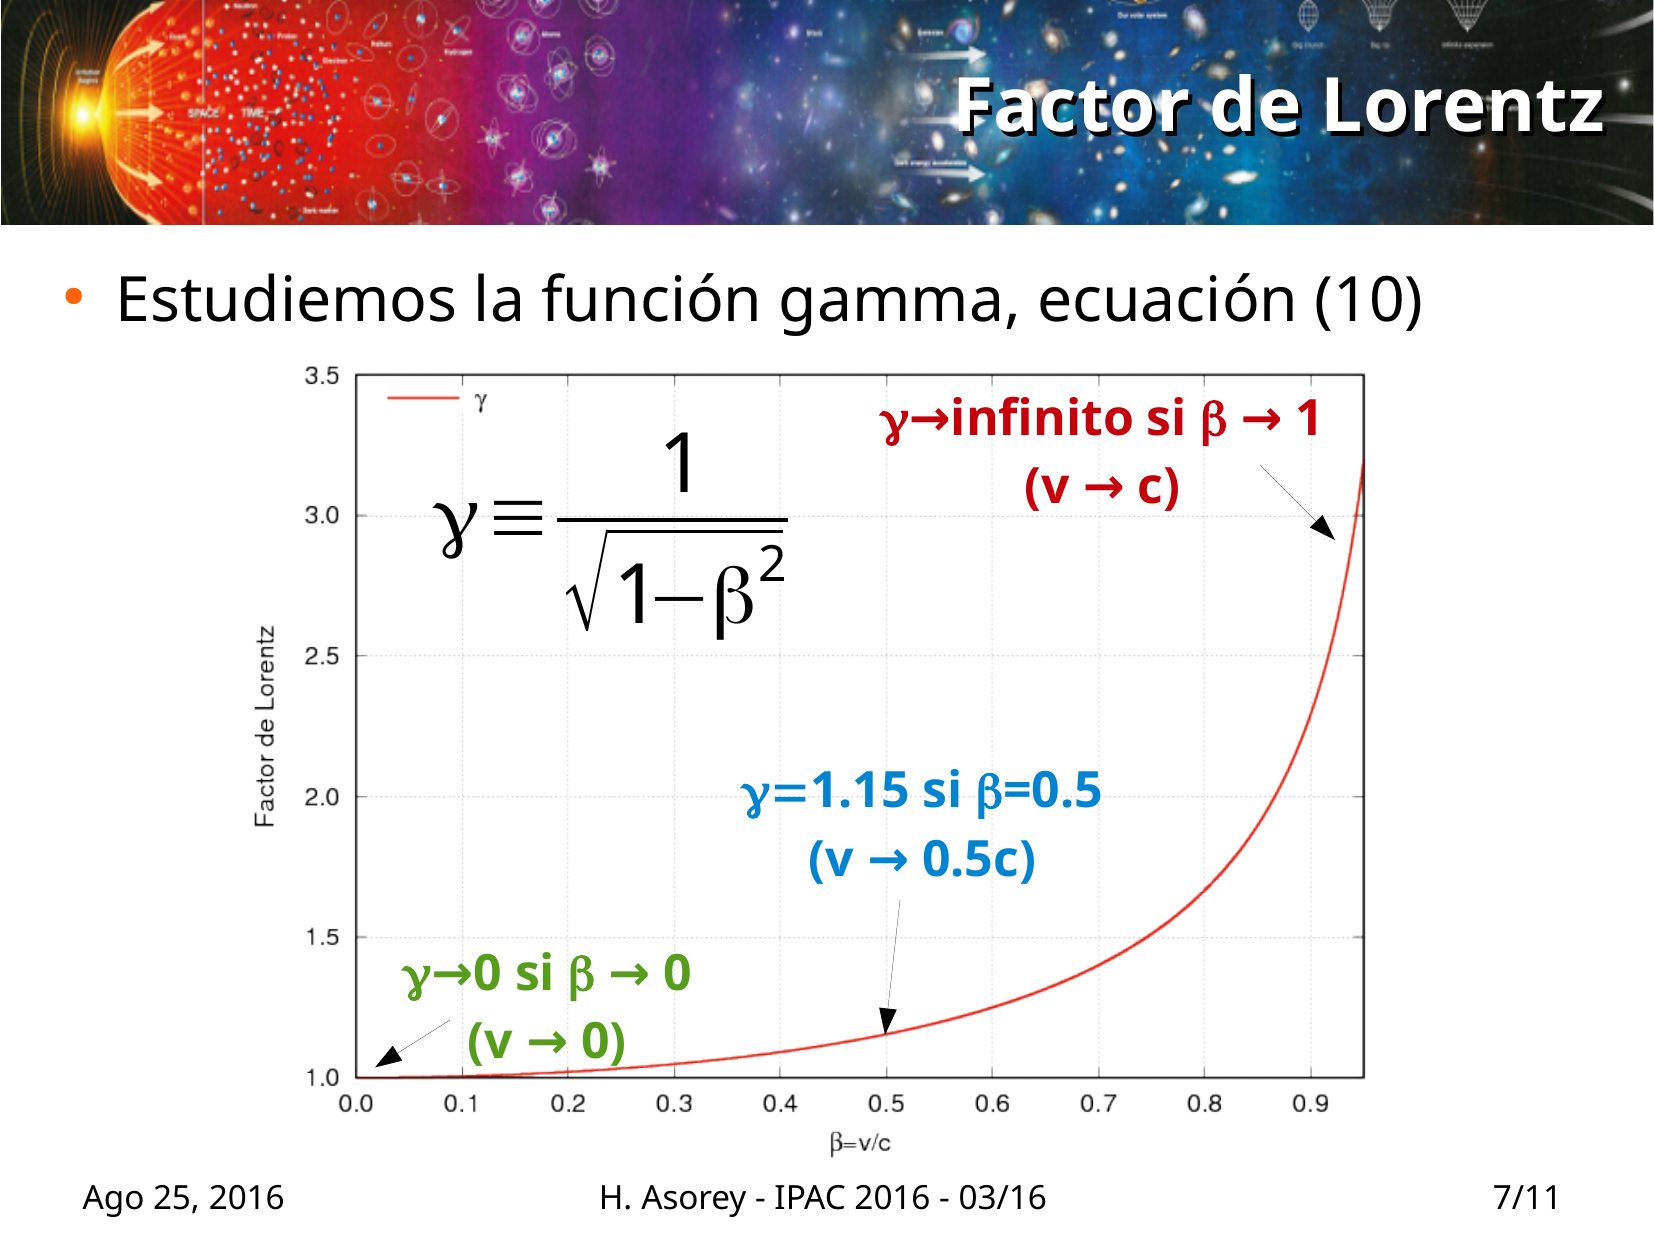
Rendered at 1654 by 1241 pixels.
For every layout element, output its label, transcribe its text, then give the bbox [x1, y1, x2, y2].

text_box g=1.15 si b=0.5 (v → 0.5c) [690, 760, 1156, 886]
text_box g→0 si b → 0 (v → 0) [315, 942, 781, 1068]
list Estudiemos la función gamma, ecuación (10) [45, 255, 1606, 685]
picture [245, 344, 1411, 1161]
chart [422, 411, 799, 646]
text_box g→infinito si b → 1 (v → c) [870, 387, 1336, 513]
title Factor de Lorentz [45, 15, 1606, 191]
picture [1, 0, 1654, 225]
